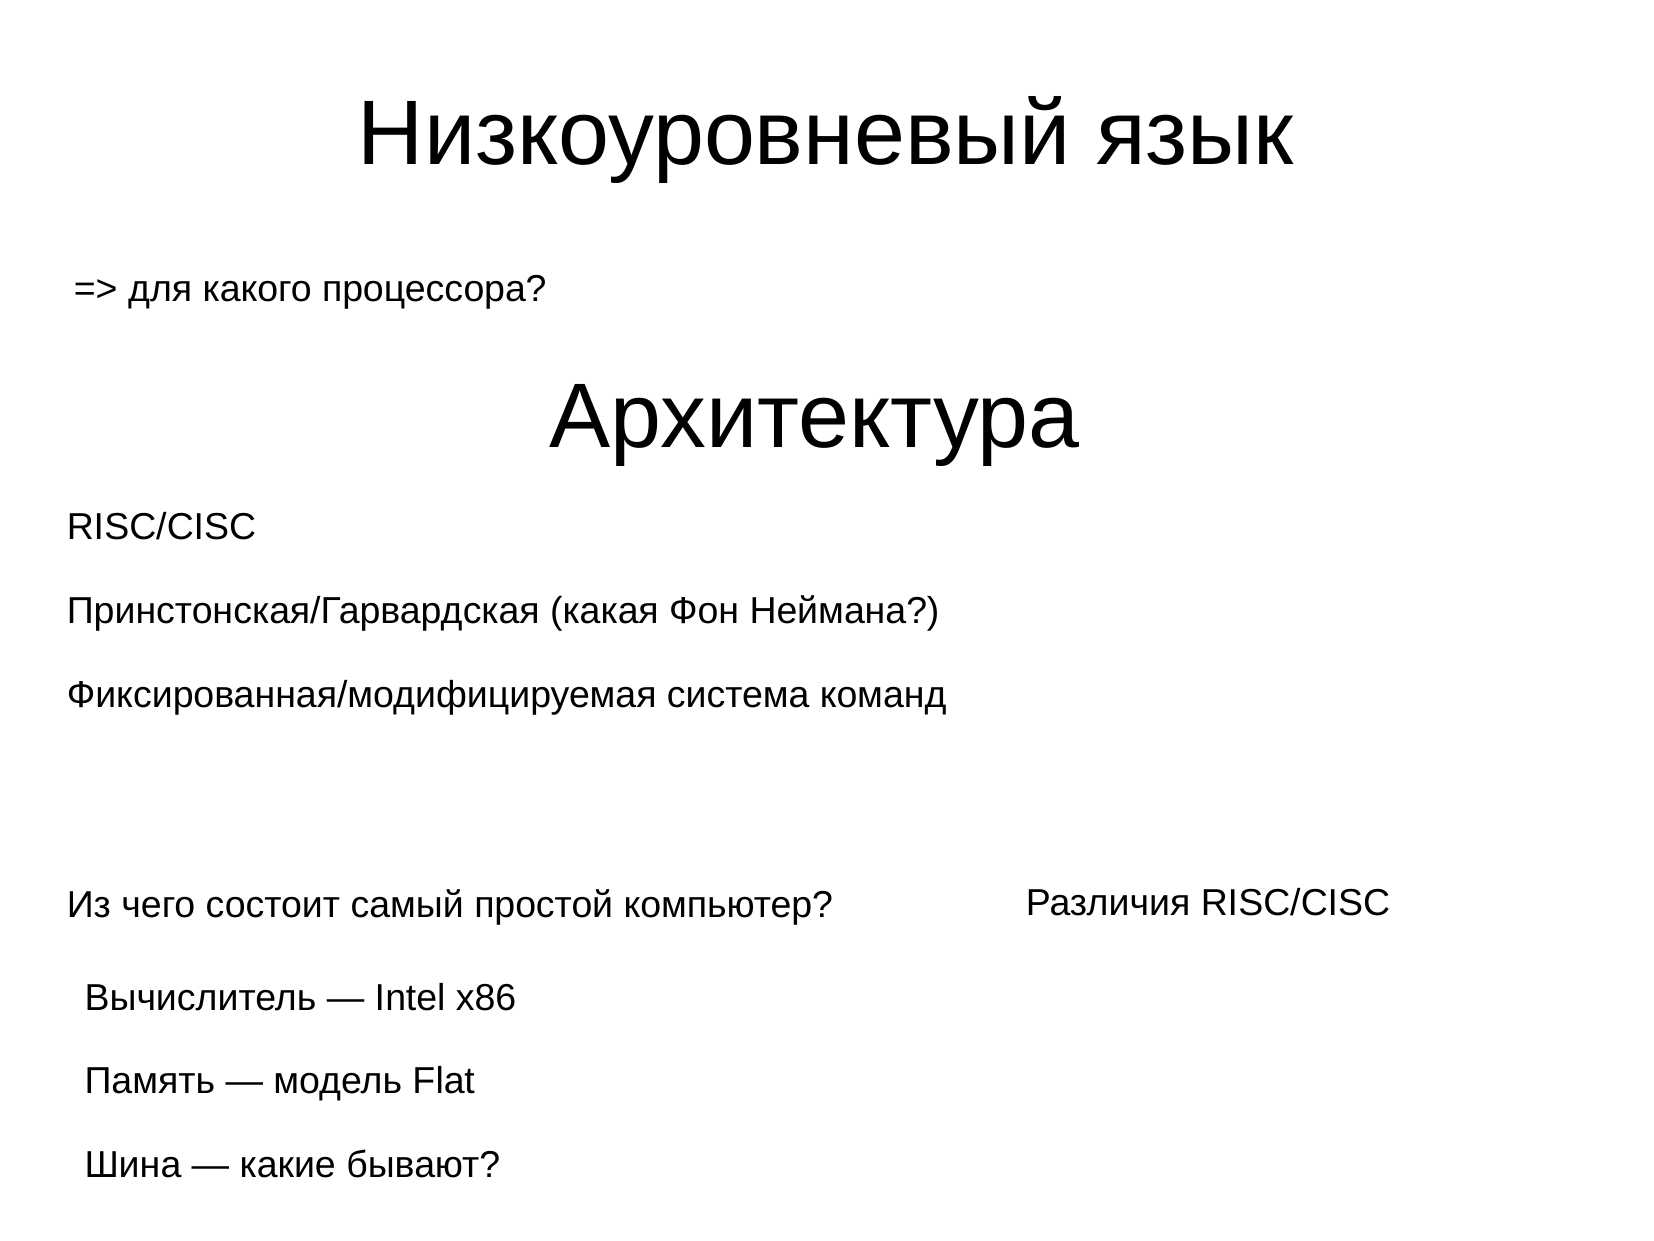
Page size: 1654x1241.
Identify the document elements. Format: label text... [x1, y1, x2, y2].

text_box => для какого процессора? [59, 259, 562, 400]
title [82, 732, 1571, 940]
title Низкоуровневый язык [82, 29, 1571, 237]
text_box Различия RISC/CISC [1011, 874, 1406, 931]
text_box RISC/CISC Принстонская/Гарвардская (какая Фон Неймана?) Фиксированная/модифицируемая система команд Из чего состоит самый простой компьютер? [52, 498, 963, 929]
title Архитектура [70, 312, 1560, 520]
text_box Вычислитель — Intel x86 Память — модель Flat Шина — какие бывают? [69, 968, 532, 1191]
